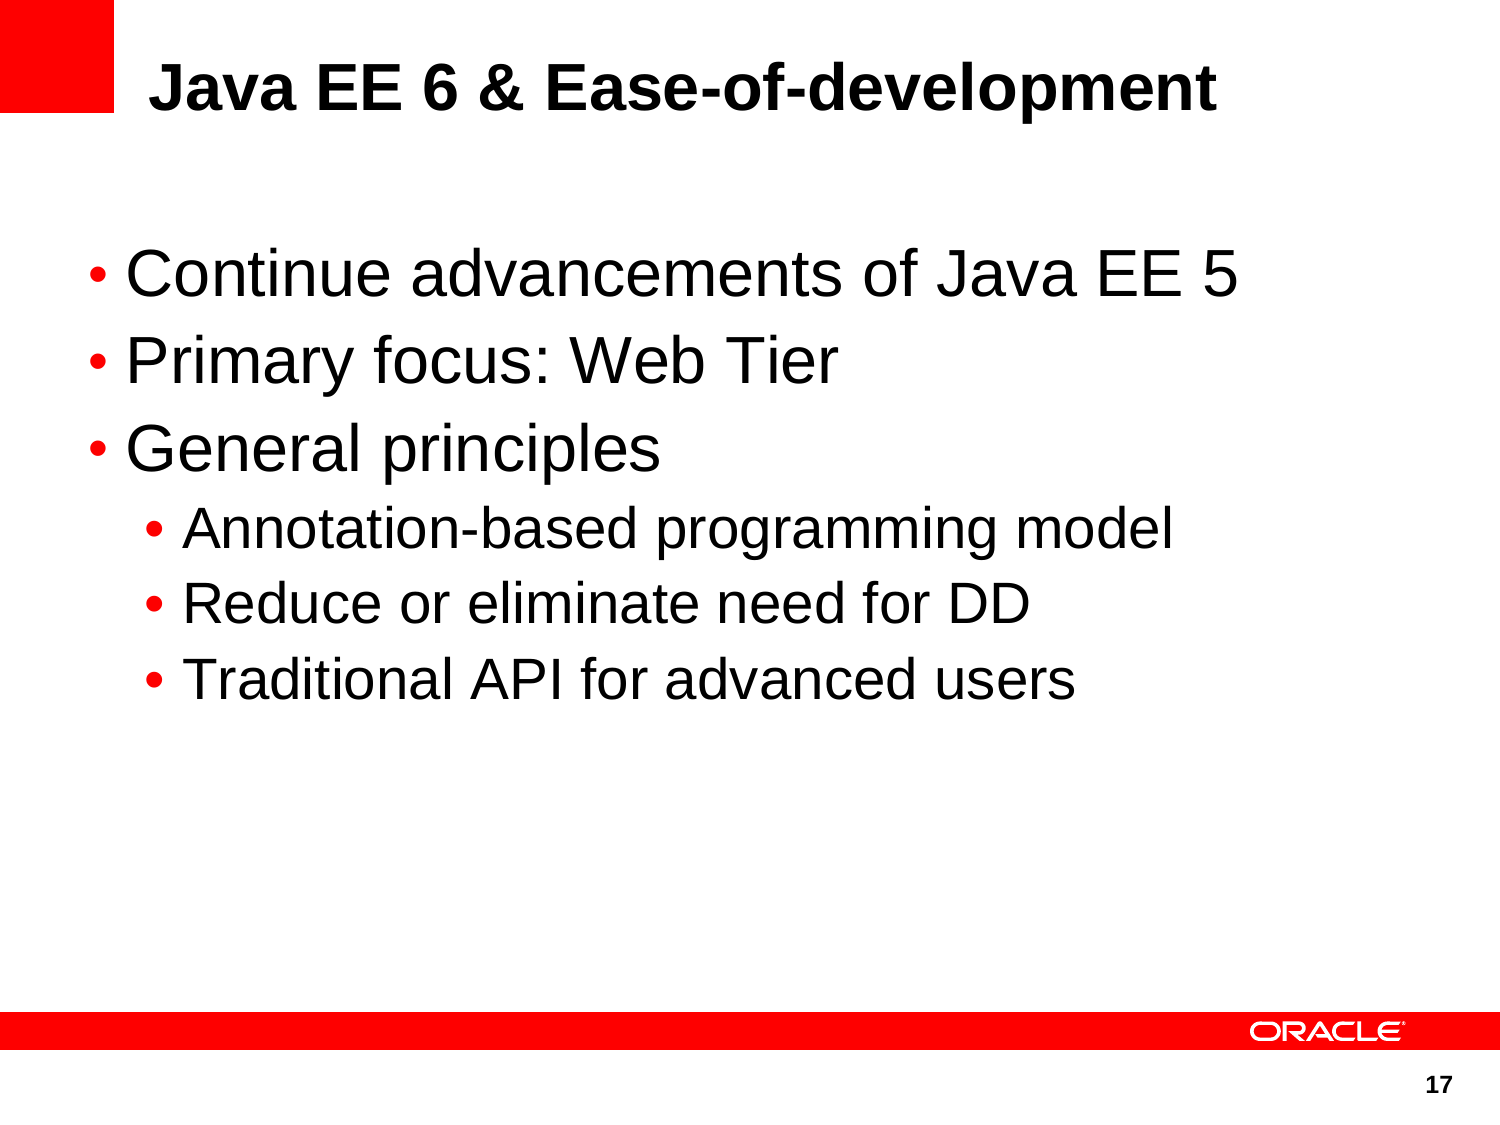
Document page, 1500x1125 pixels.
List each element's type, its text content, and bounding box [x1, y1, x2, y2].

title Java EE 6 & Ease-of-development [133, 30, 1378, 144]
picture [0, 1012, 1500, 1050]
list Continue advancements of Java EE 5 Primary focus: Web Tier General principles Annotation-based programming model Reduce or eliminate need for DD Traditional API for advanced users [88, 236, 1326, 949]
picture [0, 0, 114, 113]
